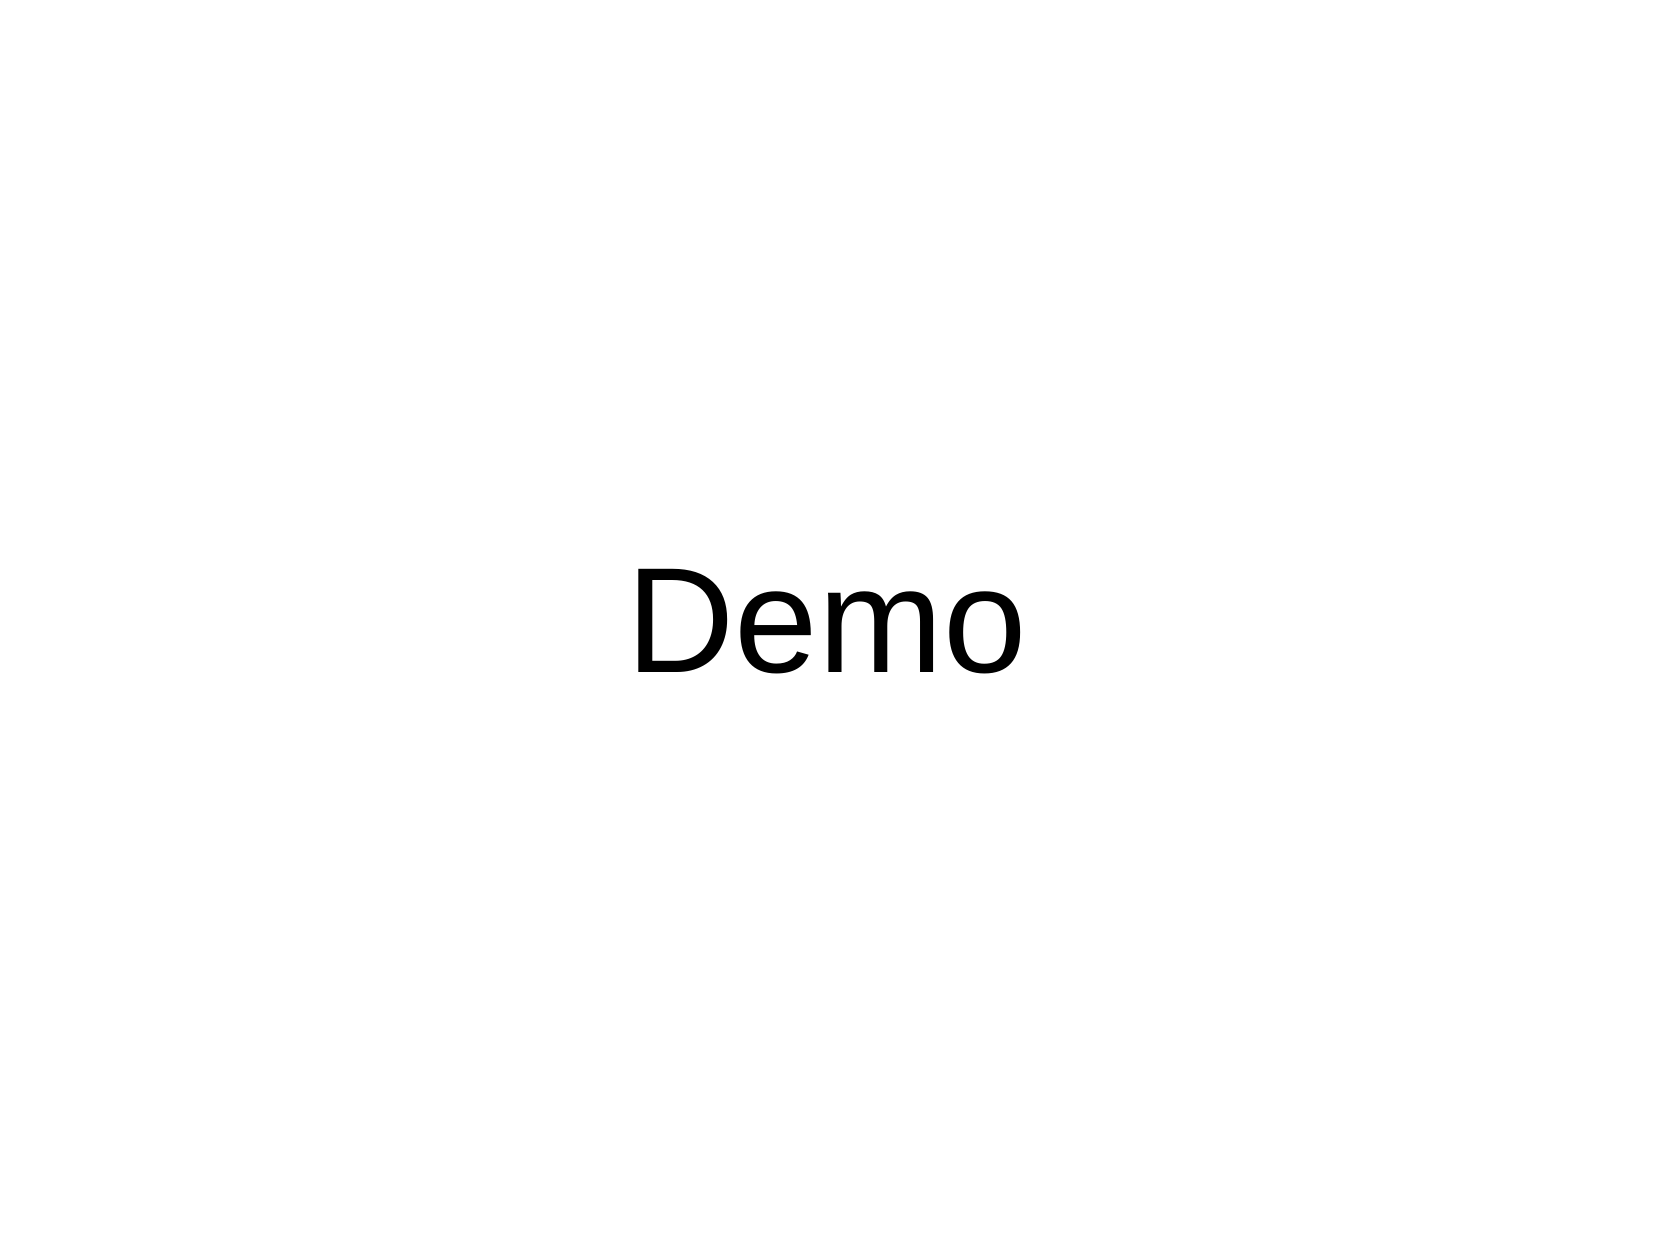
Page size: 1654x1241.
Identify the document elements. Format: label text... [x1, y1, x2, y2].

text_box Demo [611, 528, 1042, 712]
